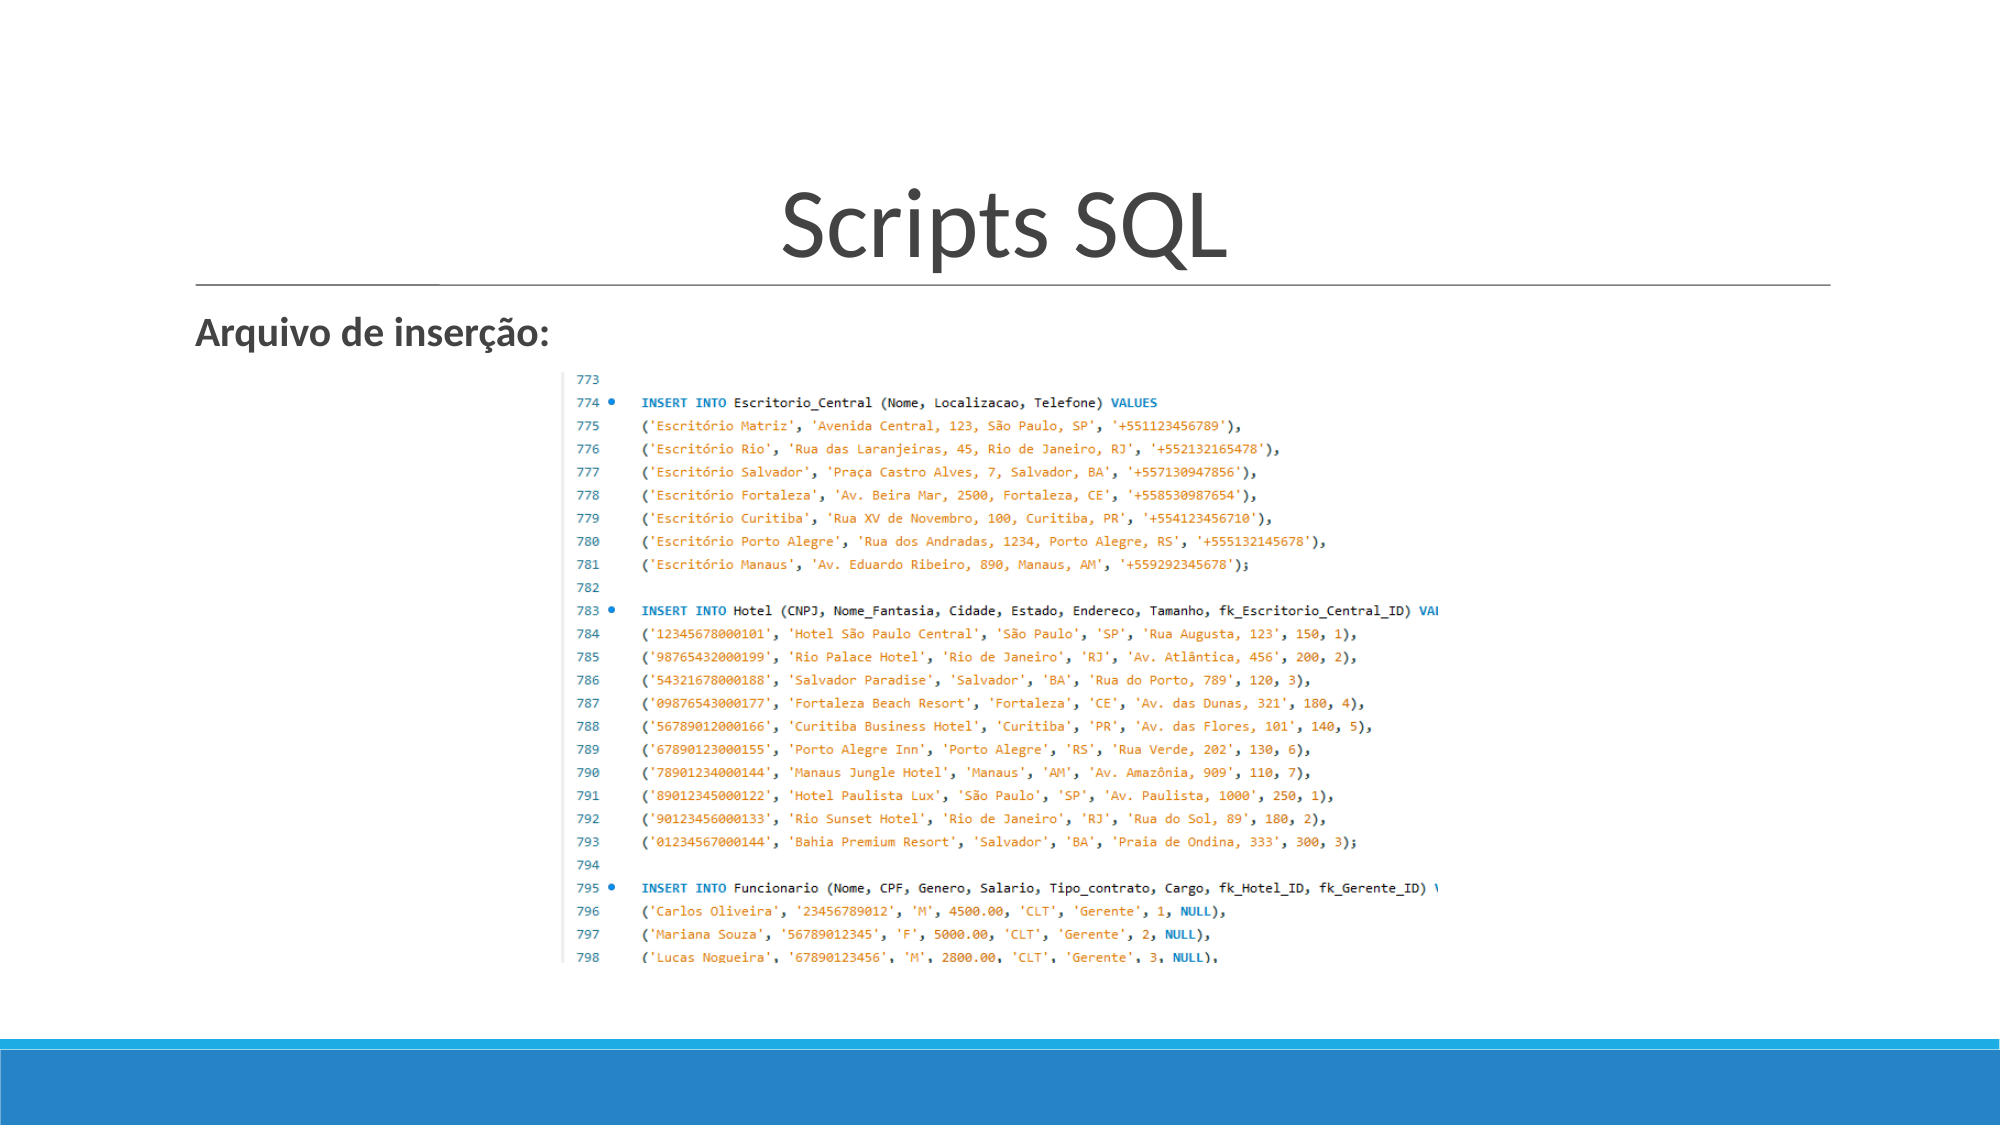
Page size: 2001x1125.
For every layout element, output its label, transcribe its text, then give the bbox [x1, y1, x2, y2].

title Scripts SQL [180, 47, 1830, 285]
picture [561, 372, 1438, 963]
list Arquivo de inserção: [180, 302, 1830, 963]
